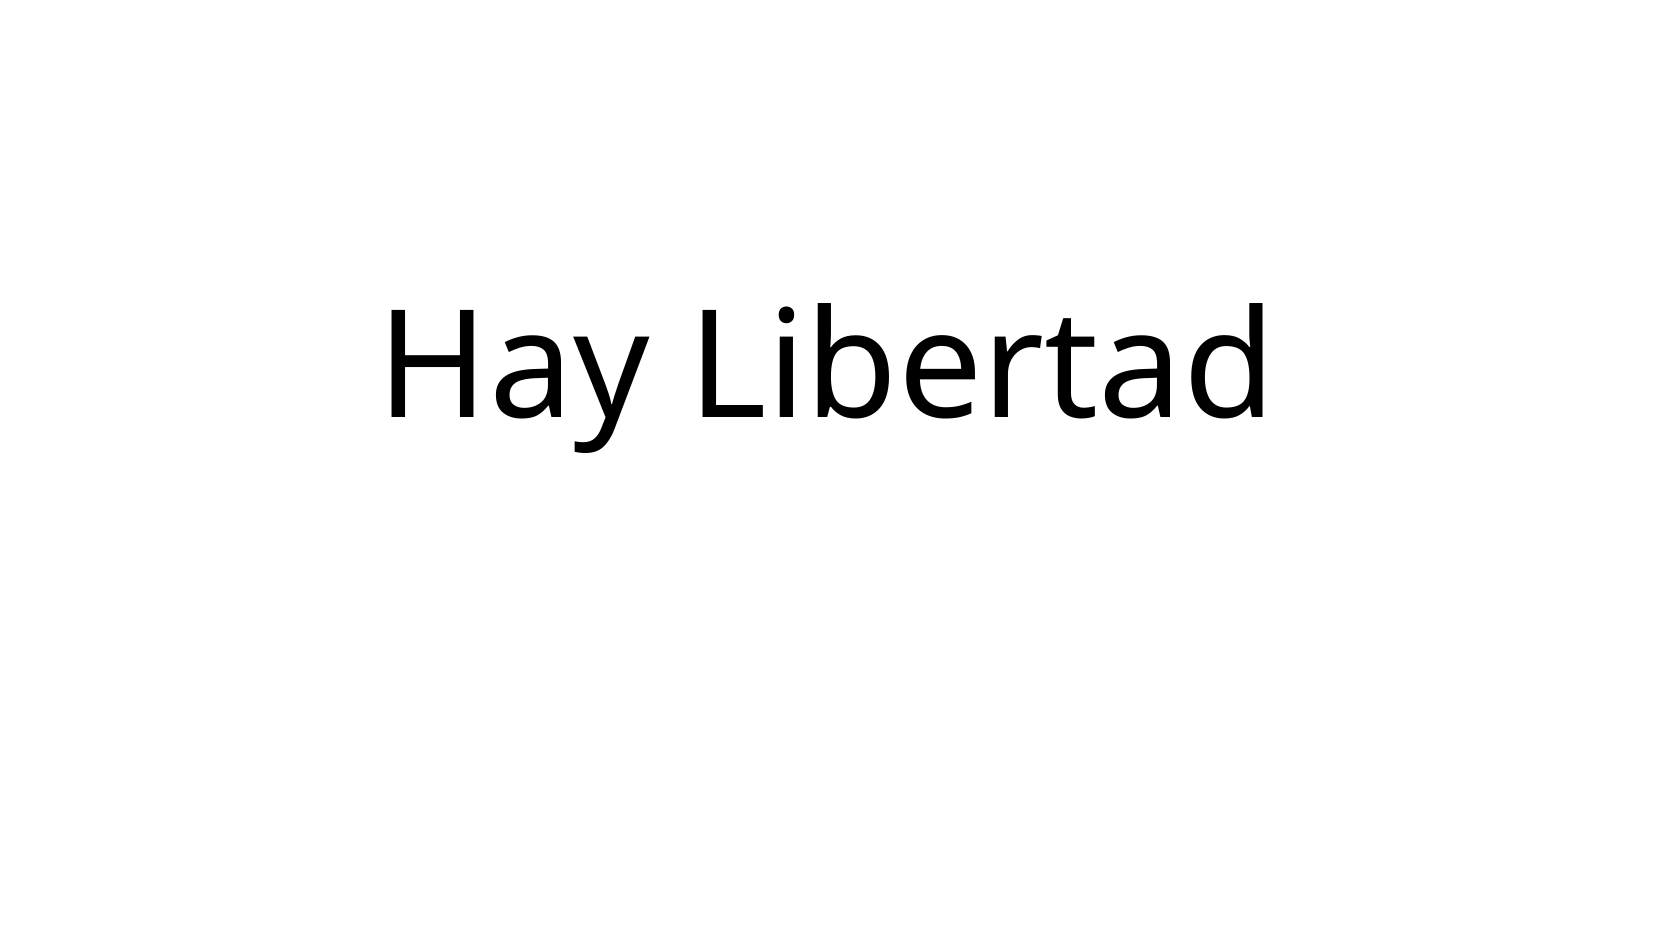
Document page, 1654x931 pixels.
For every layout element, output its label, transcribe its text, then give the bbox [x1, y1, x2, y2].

title Hay Libertad [0, 253, 1654, 466]
